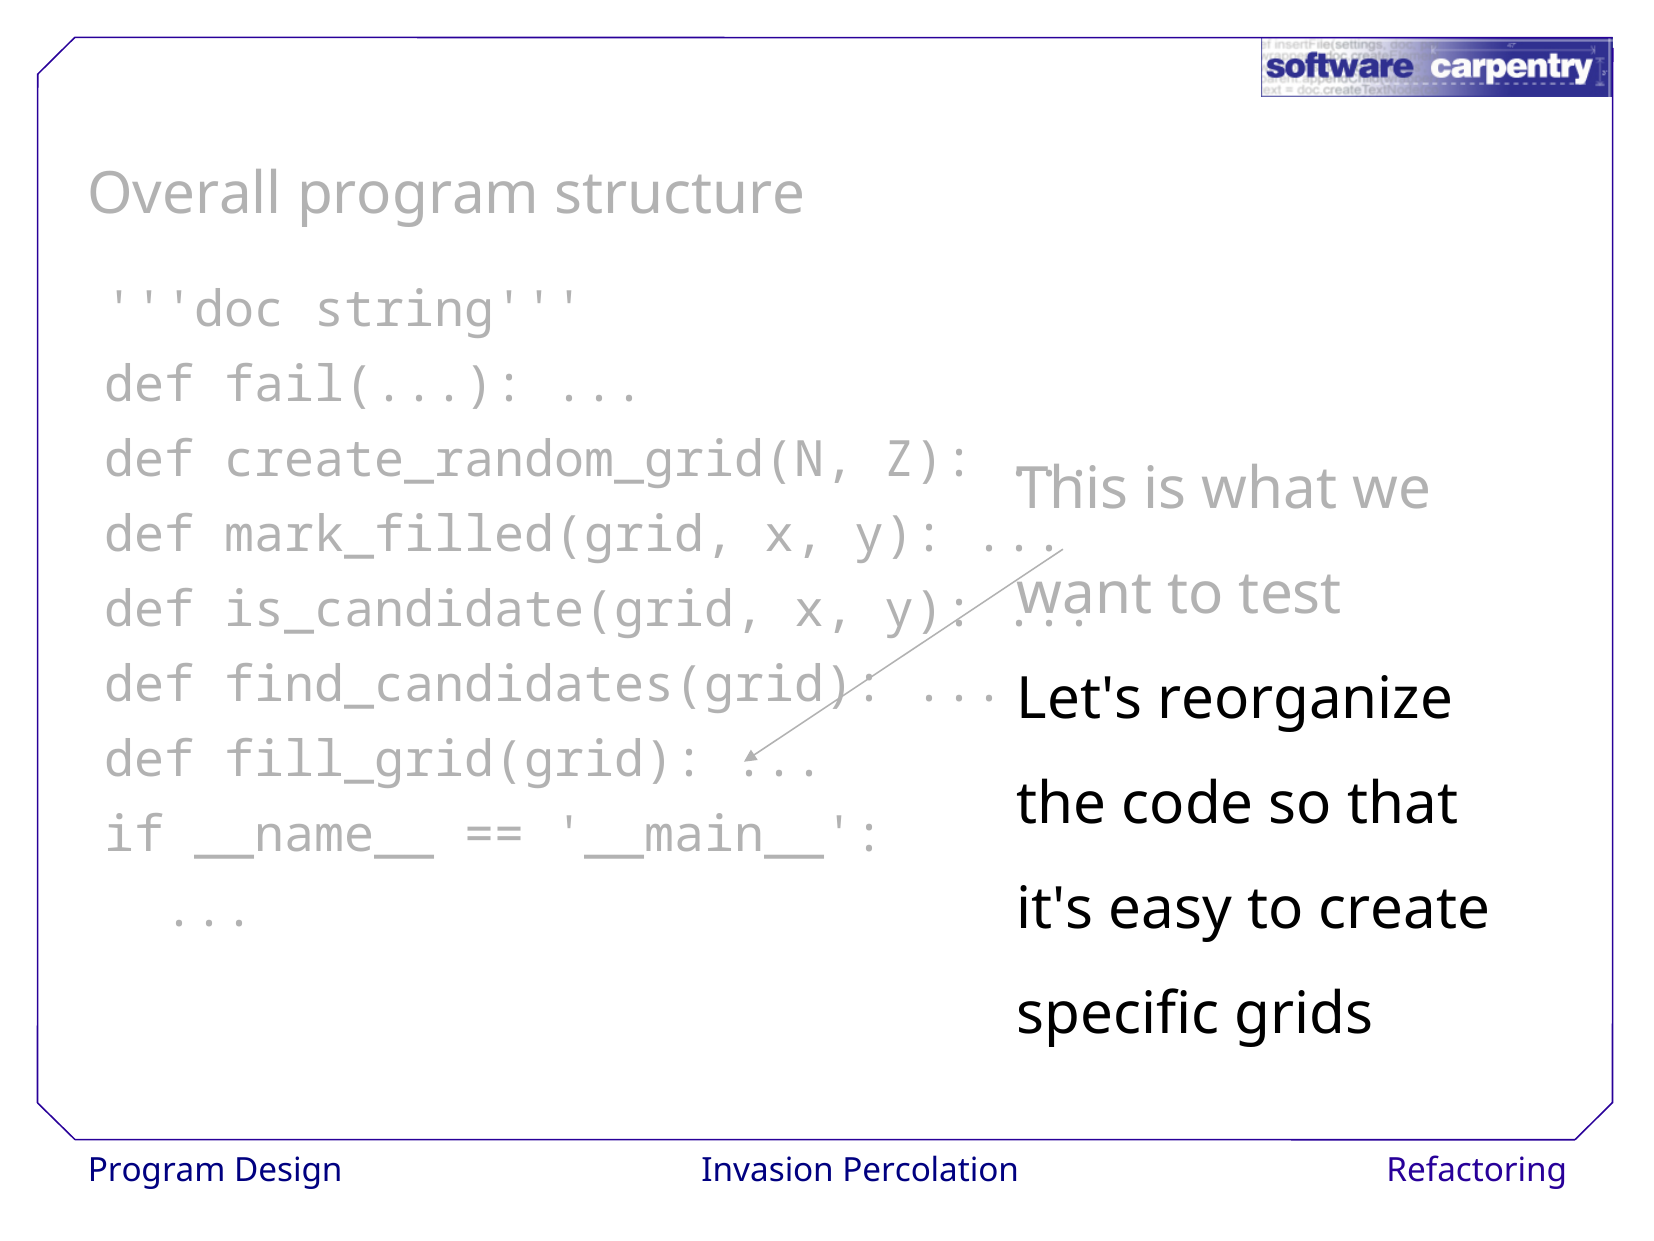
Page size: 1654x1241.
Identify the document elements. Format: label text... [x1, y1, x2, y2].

text_box '''doc string''' def fail(...): ... def create_random_grid(N, Z): ... def mark_filled(grid, x, y): ... def is_candidate(grid, x, y): ... def find_candidates(grid): ... def fill_grid(grid): ... if __name__ == '__main__': ... [89, 253, 1508, 1020]
text_box Overall program structure [72, 112, 971, 233]
text_box This is what we want to test Let's reorganize the code so that it's easy to create specific grids [1002, 407, 1654, 1053]
picture [1261, 39, 1613, 97]
